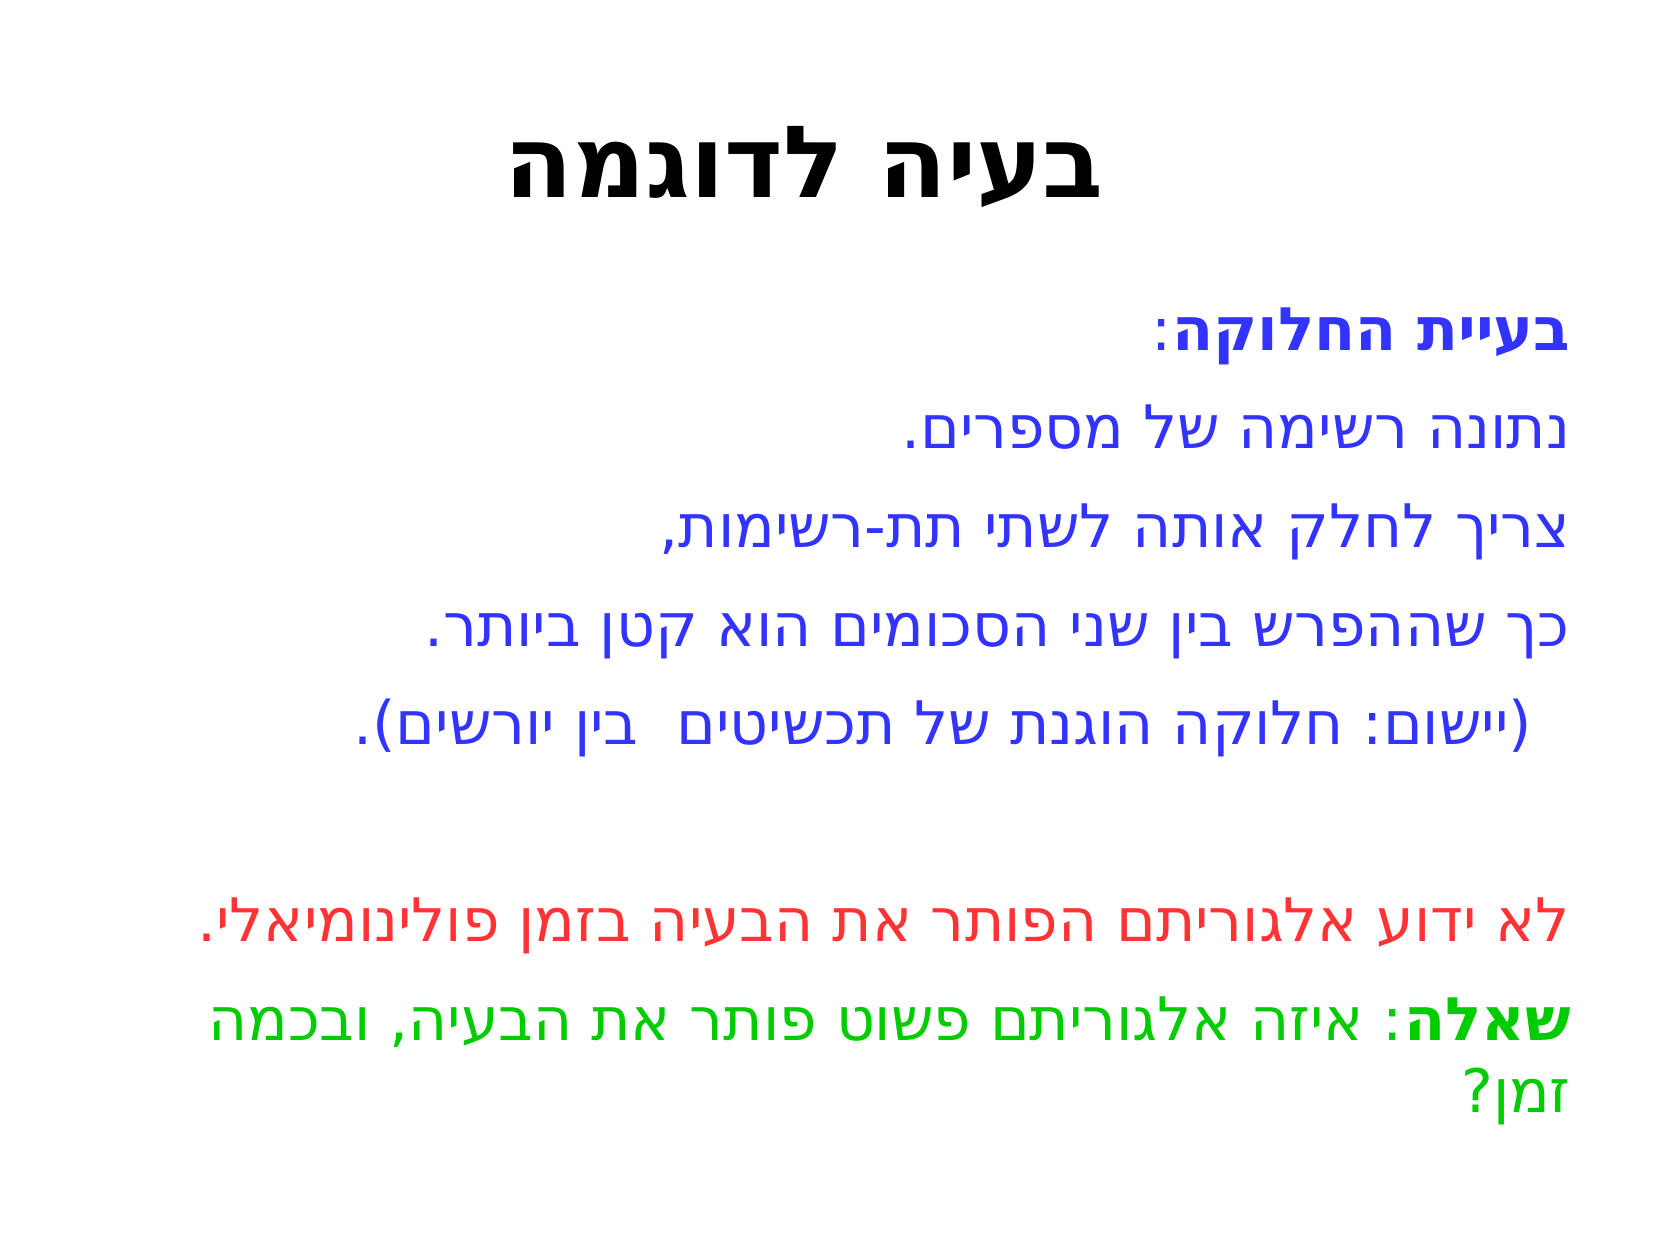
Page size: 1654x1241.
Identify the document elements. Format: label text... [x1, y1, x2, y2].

list בעיית החלוקה: נתונה רשימה של מספרים. צריך לחלק אותה לשתי תת-רשימות, כך שההפרש בין שני הסכומים הוא קטן ביותר. (יישום: חלוקה הוגנת של תכשיטים בין יורשים). לא ידוע אלגוריתם הפותר את הבעיה בזמן פולינומיאלי. שאלה: איזה אלגוריתם פשוט פותר את הבעיה, ובכמה זמן? [82, 290, 1571, 1126]
title בעיה לדוגמה [63, 45, 1546, 271]
